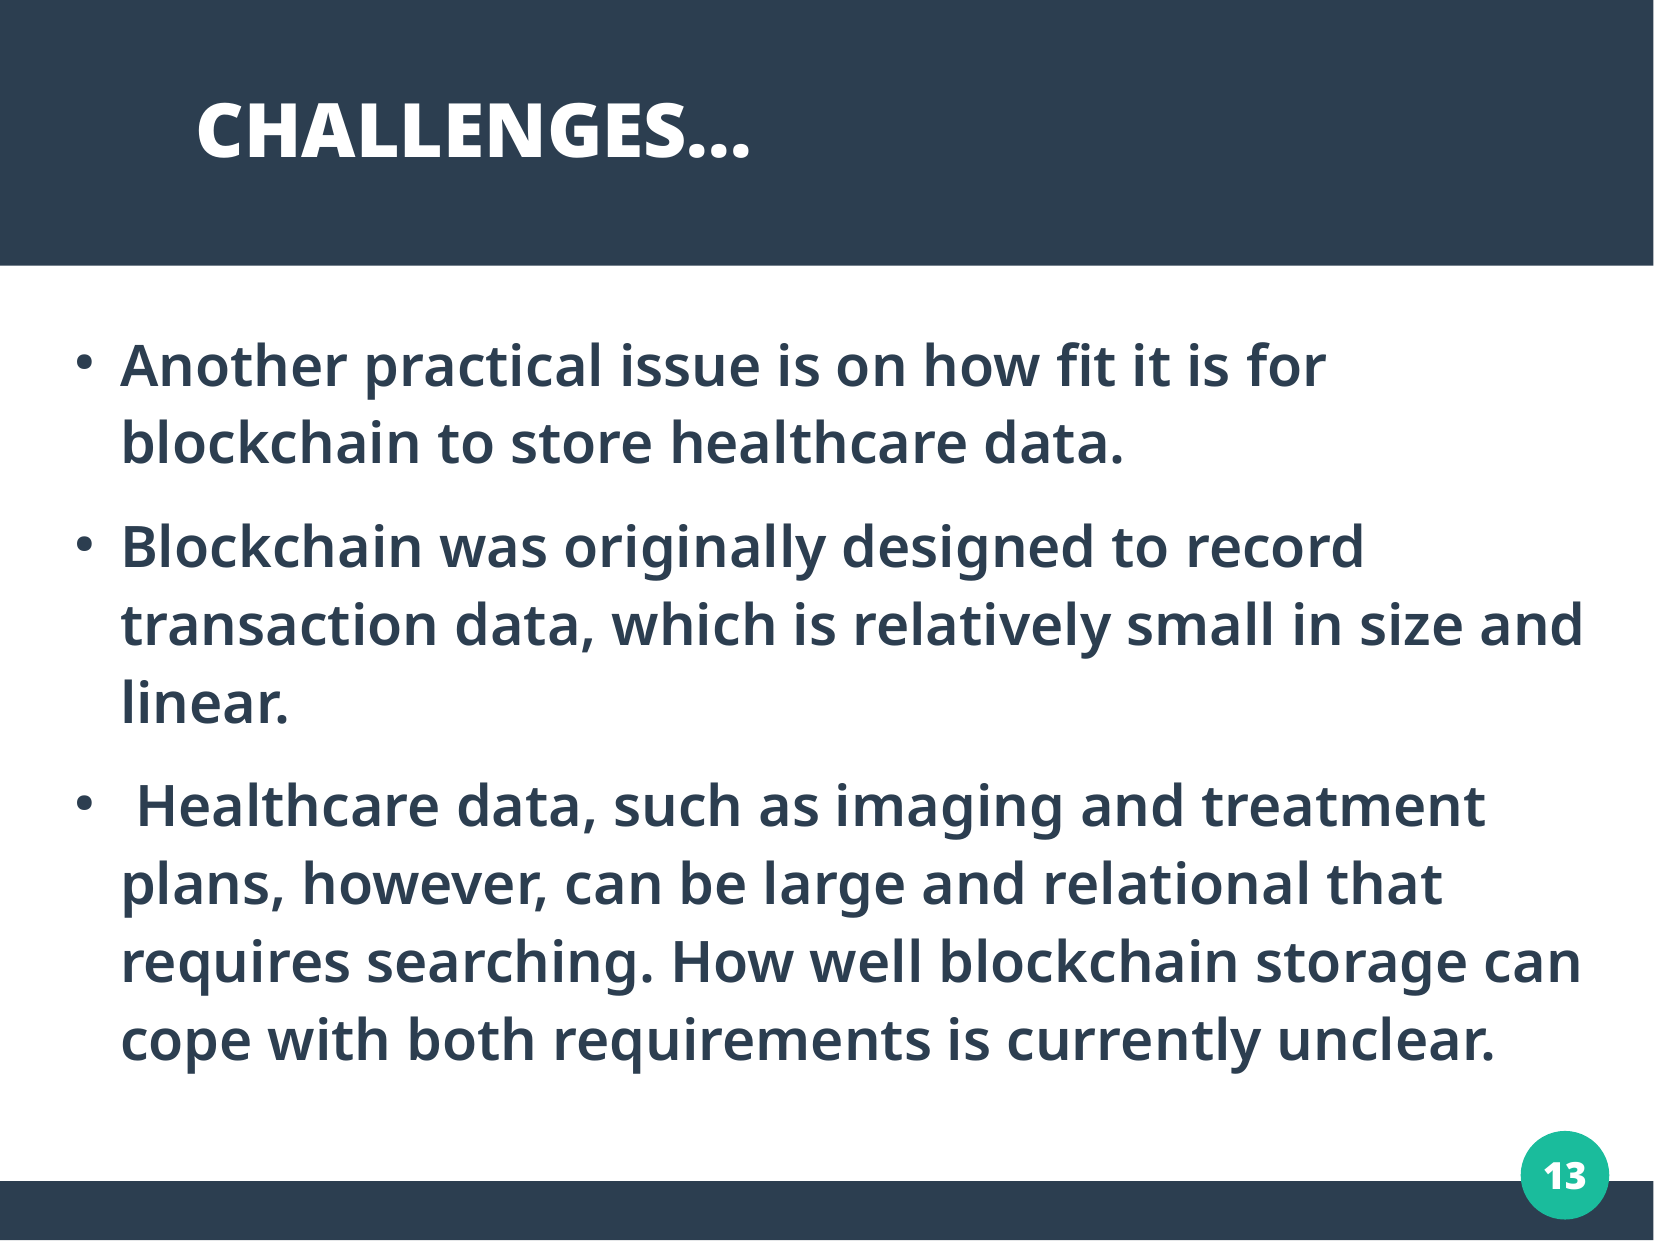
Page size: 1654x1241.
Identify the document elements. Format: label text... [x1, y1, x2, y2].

title CHALLENGES... [59, 49, 1595, 207]
list Another practical issue is on how fit it is for blockchain to store healthcare data. Blockchain was originally designed to record transaction data, which is relatively small in size and linear. Healthcare data, such as imaging and treatment plans, however, can be large and relational that requires searching. How well blockchain storage can cope with both requirements is currently unclear. [59, 324, 1595, 1152]
